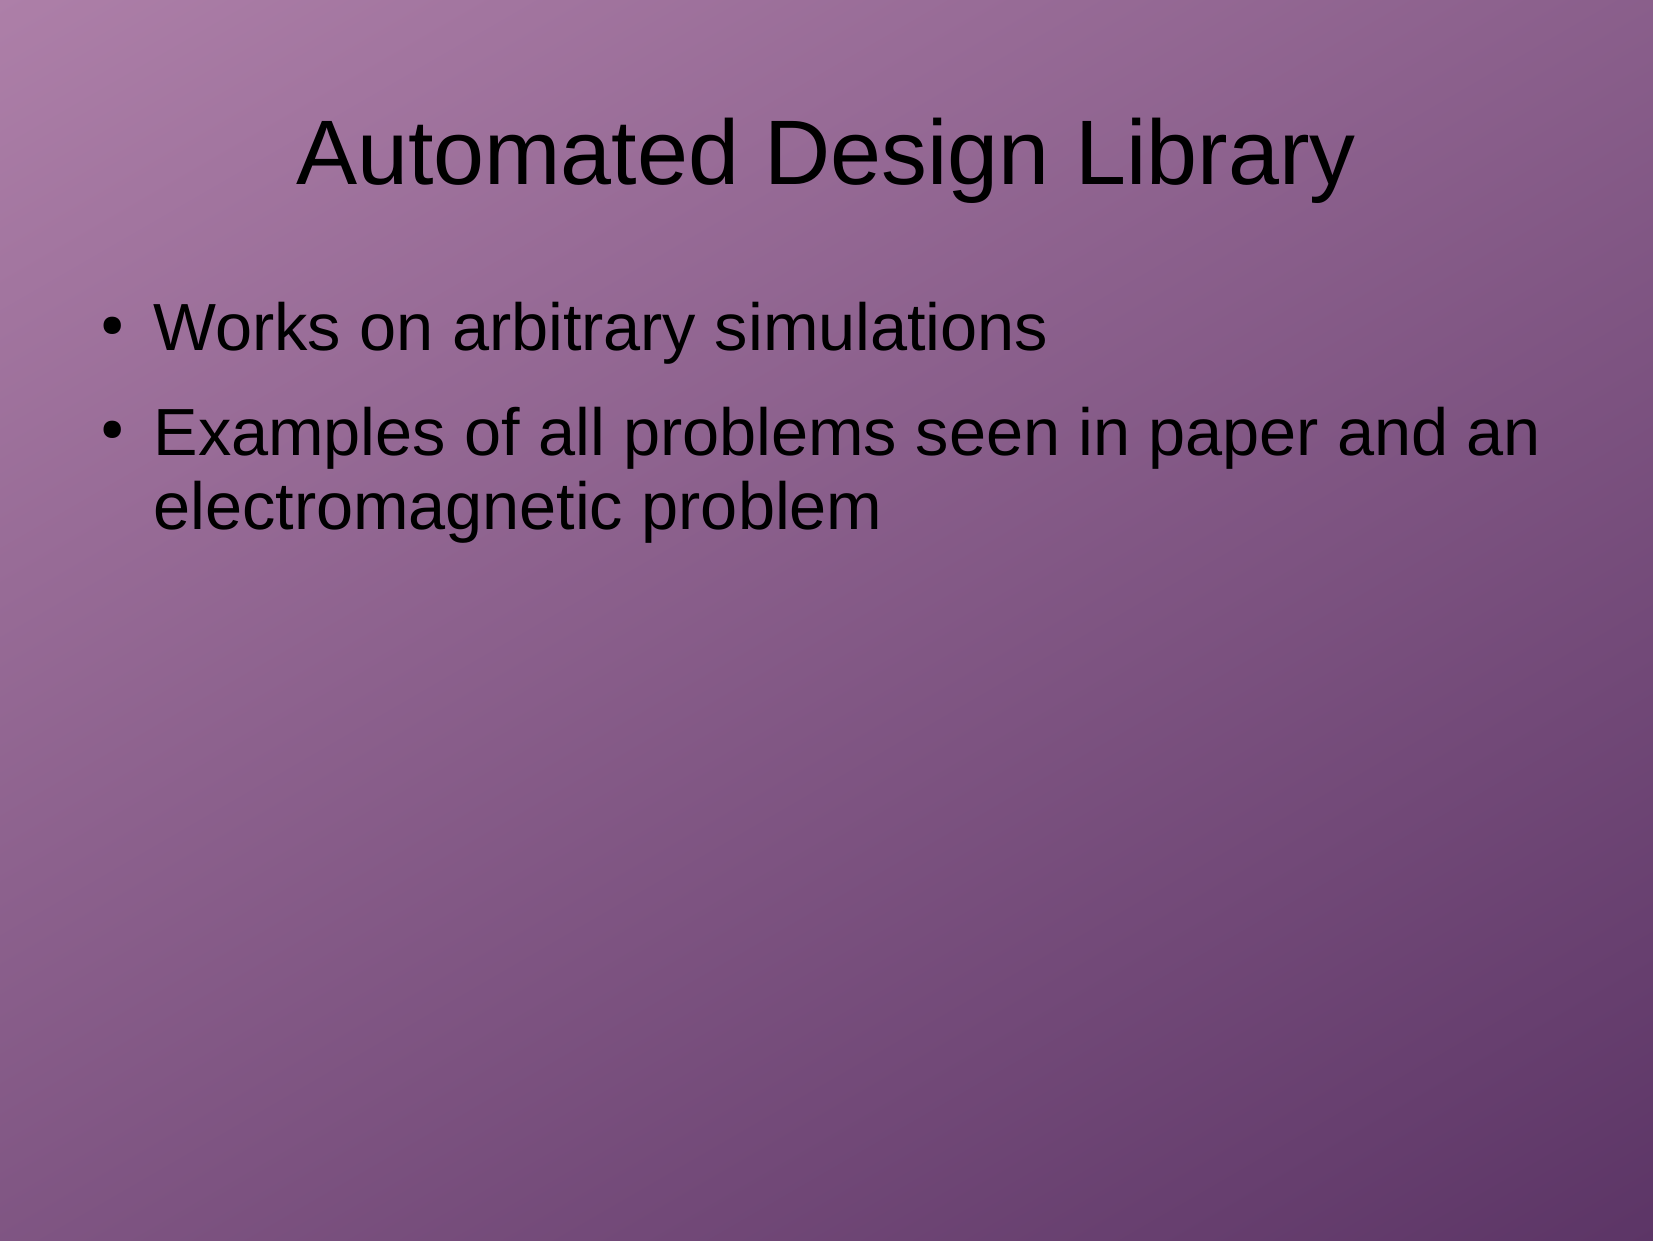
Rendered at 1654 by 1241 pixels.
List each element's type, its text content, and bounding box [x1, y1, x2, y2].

list Works on arbitrary simulations Examples of all problems seen in paper and an electromagnetic problem [82, 290, 1571, 1010]
title Automated Design Library [82, 49, 1571, 257]
